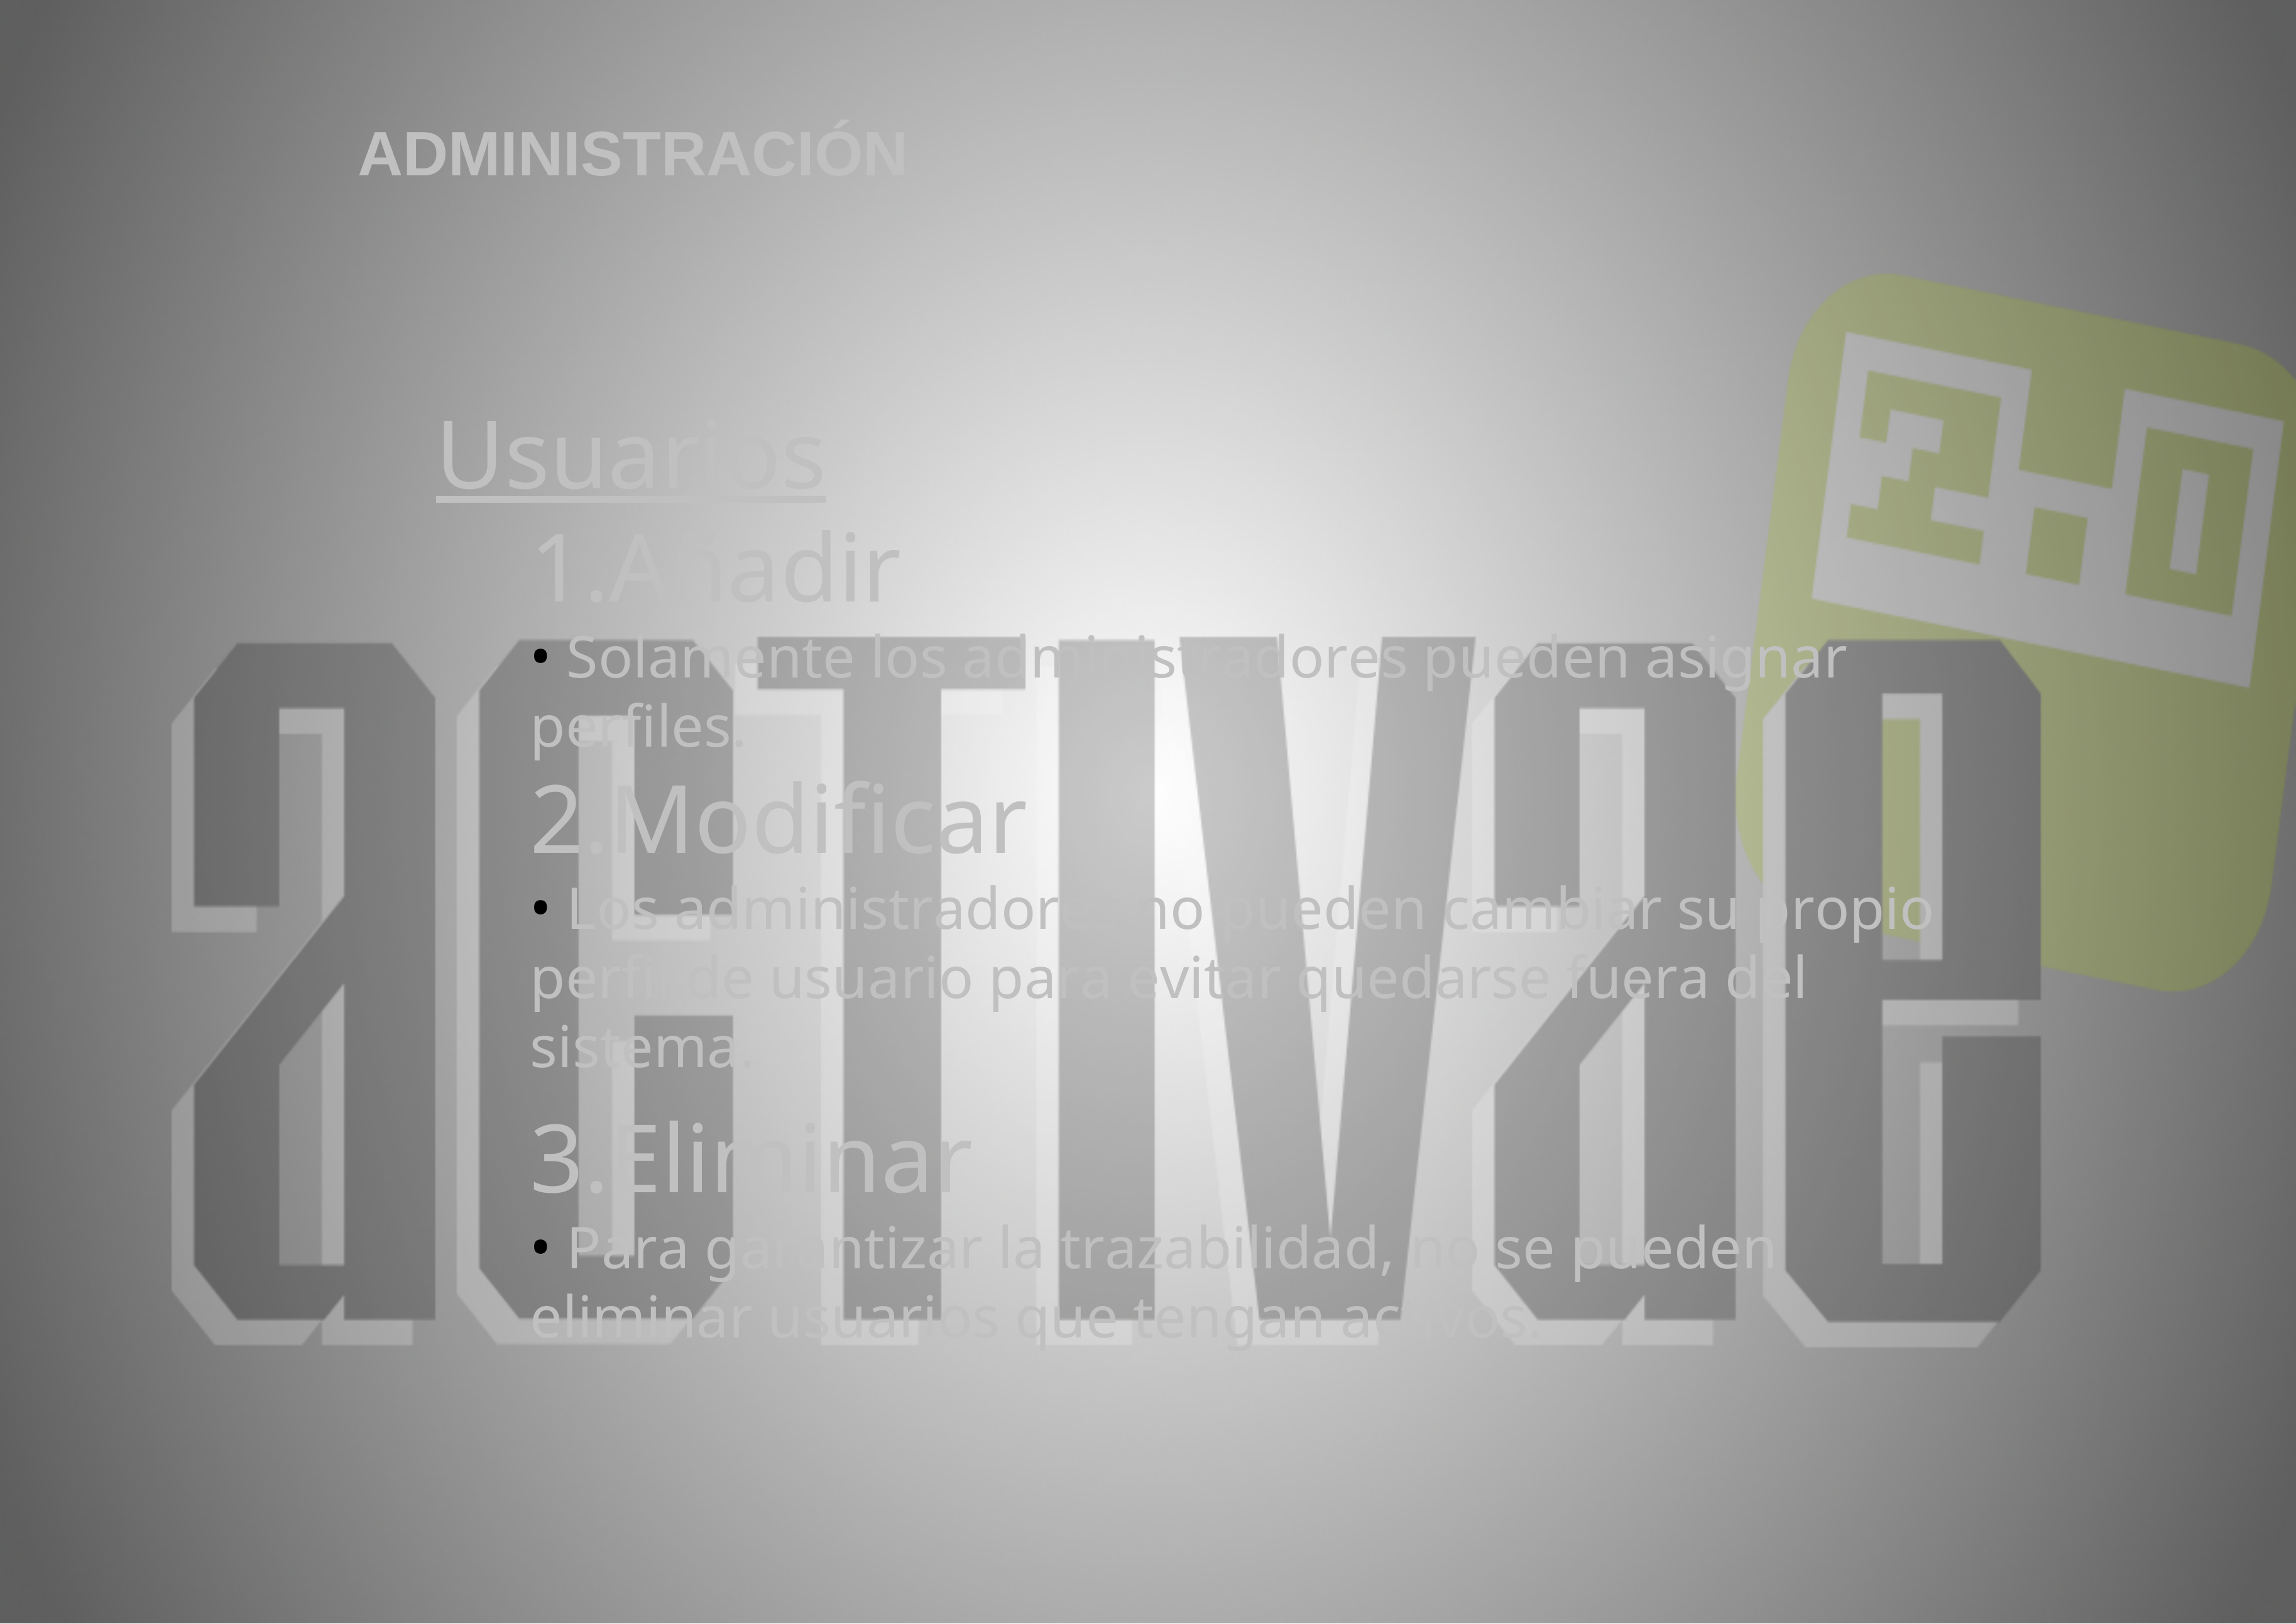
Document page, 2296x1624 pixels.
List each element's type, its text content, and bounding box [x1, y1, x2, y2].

text_box ADMINISTRACIÓN [215, 112, 910, 189]
picture [0, 0, 2296, 1623]
text_box Usuarios 1.Añadir Solamente los administradores pueden asignar perfiles. 2.Modificar Los administradores no pueden cambiar su propio perfil de usuario para evitar quedarse fuera del sistema. 3.Eliminar Para garantizar la trazabilidad, no se pueden eliminar usuarios que tengan activos. [427, 390, 2004, 1354]
